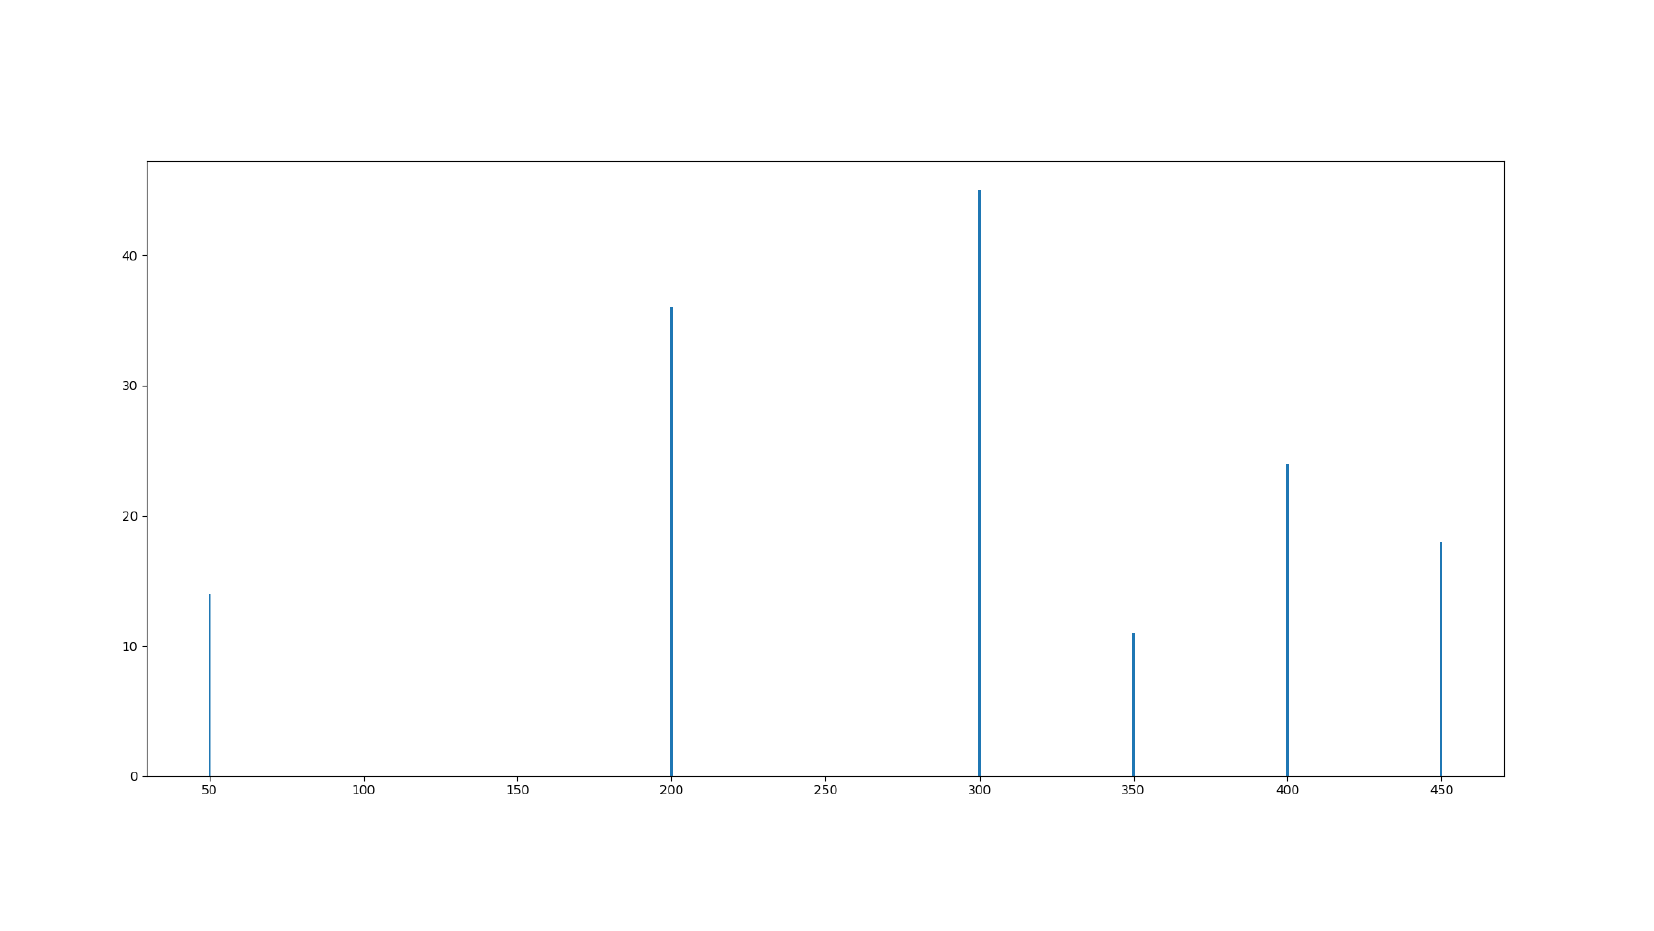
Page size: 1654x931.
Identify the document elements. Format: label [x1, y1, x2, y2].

picture [23, 104, 1606, 826]
